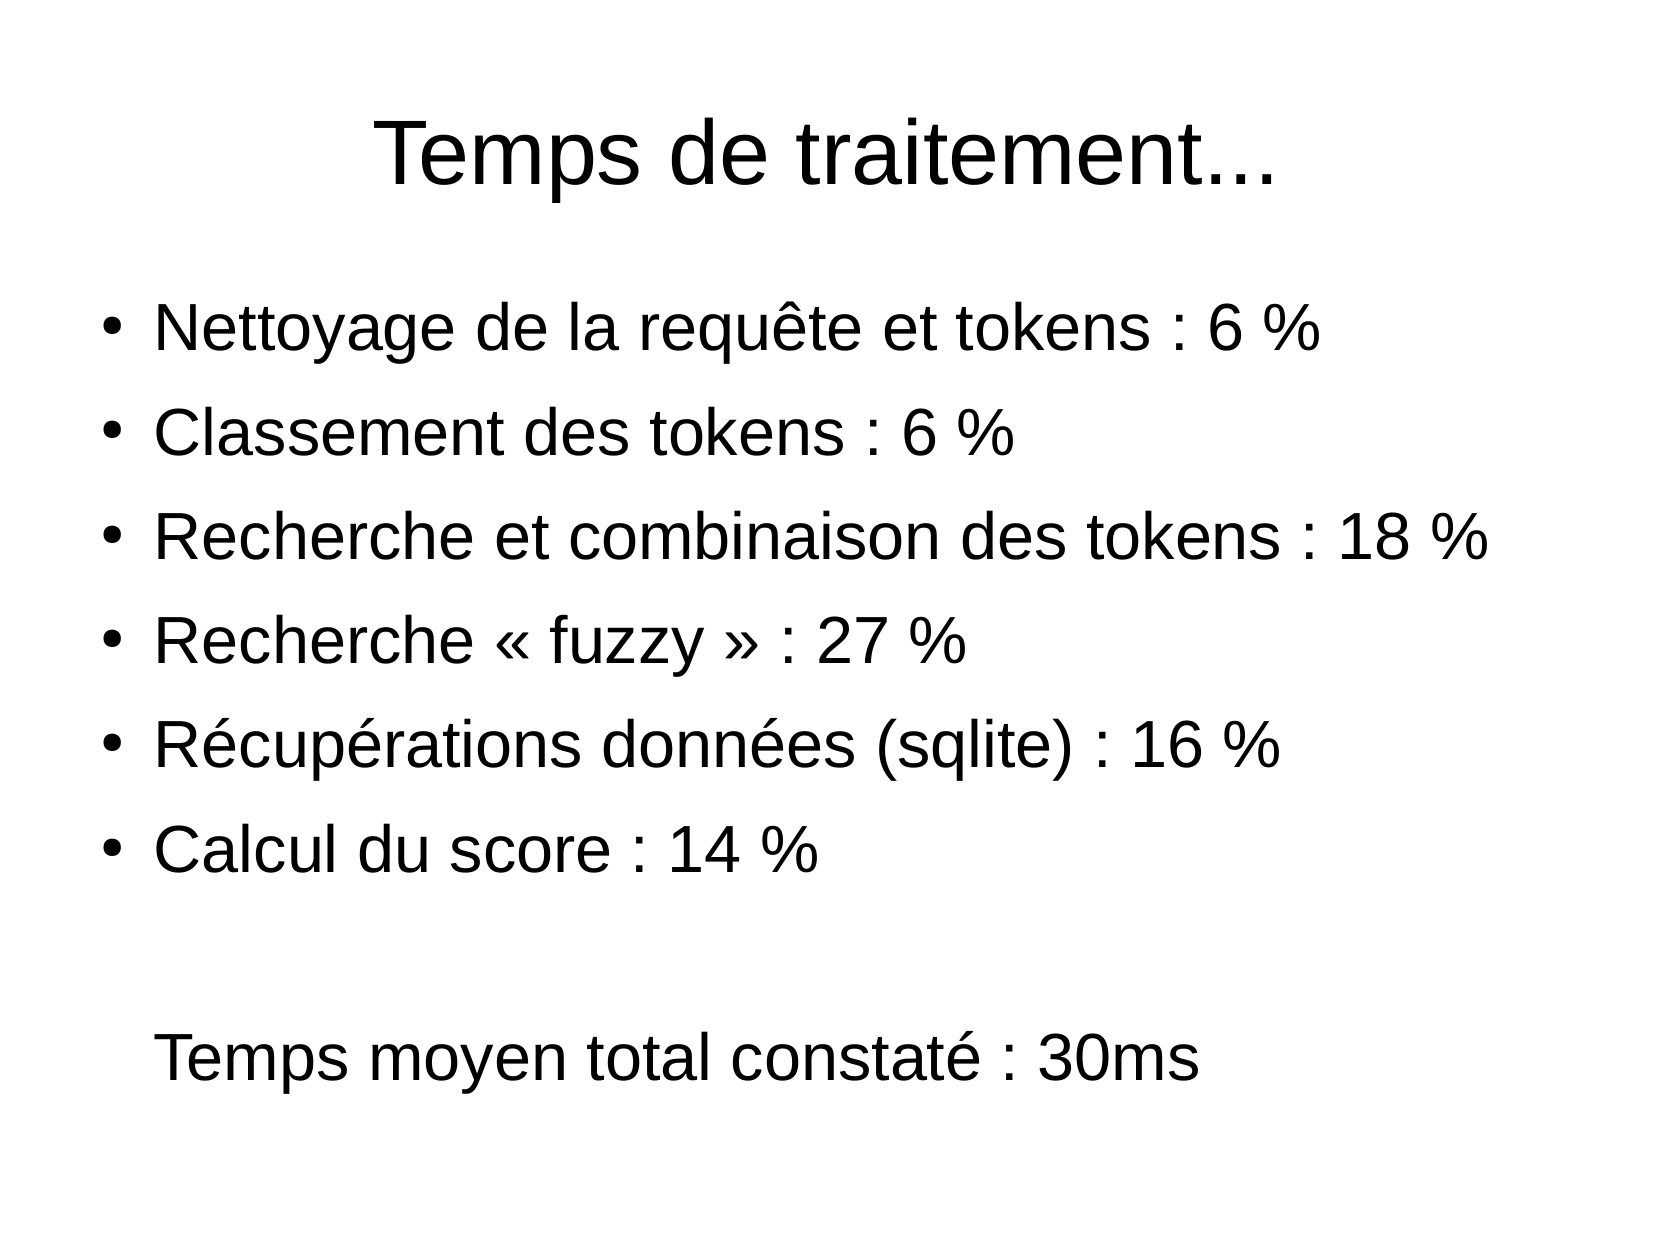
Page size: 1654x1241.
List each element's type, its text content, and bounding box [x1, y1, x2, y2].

list Nettoyage de la requête et tokens : 6 % Classement des tokens : 6 % Recherche et combinaison des tokens : 18 % Recherche « fuzzy » : 27 % Récupérations données (sqlite) : 16 % Calcul du score : 14 % Temps moyen total constaté : 30ms [82, 290, 1571, 1146]
title Temps de traitement... [82, 49, 1571, 257]
